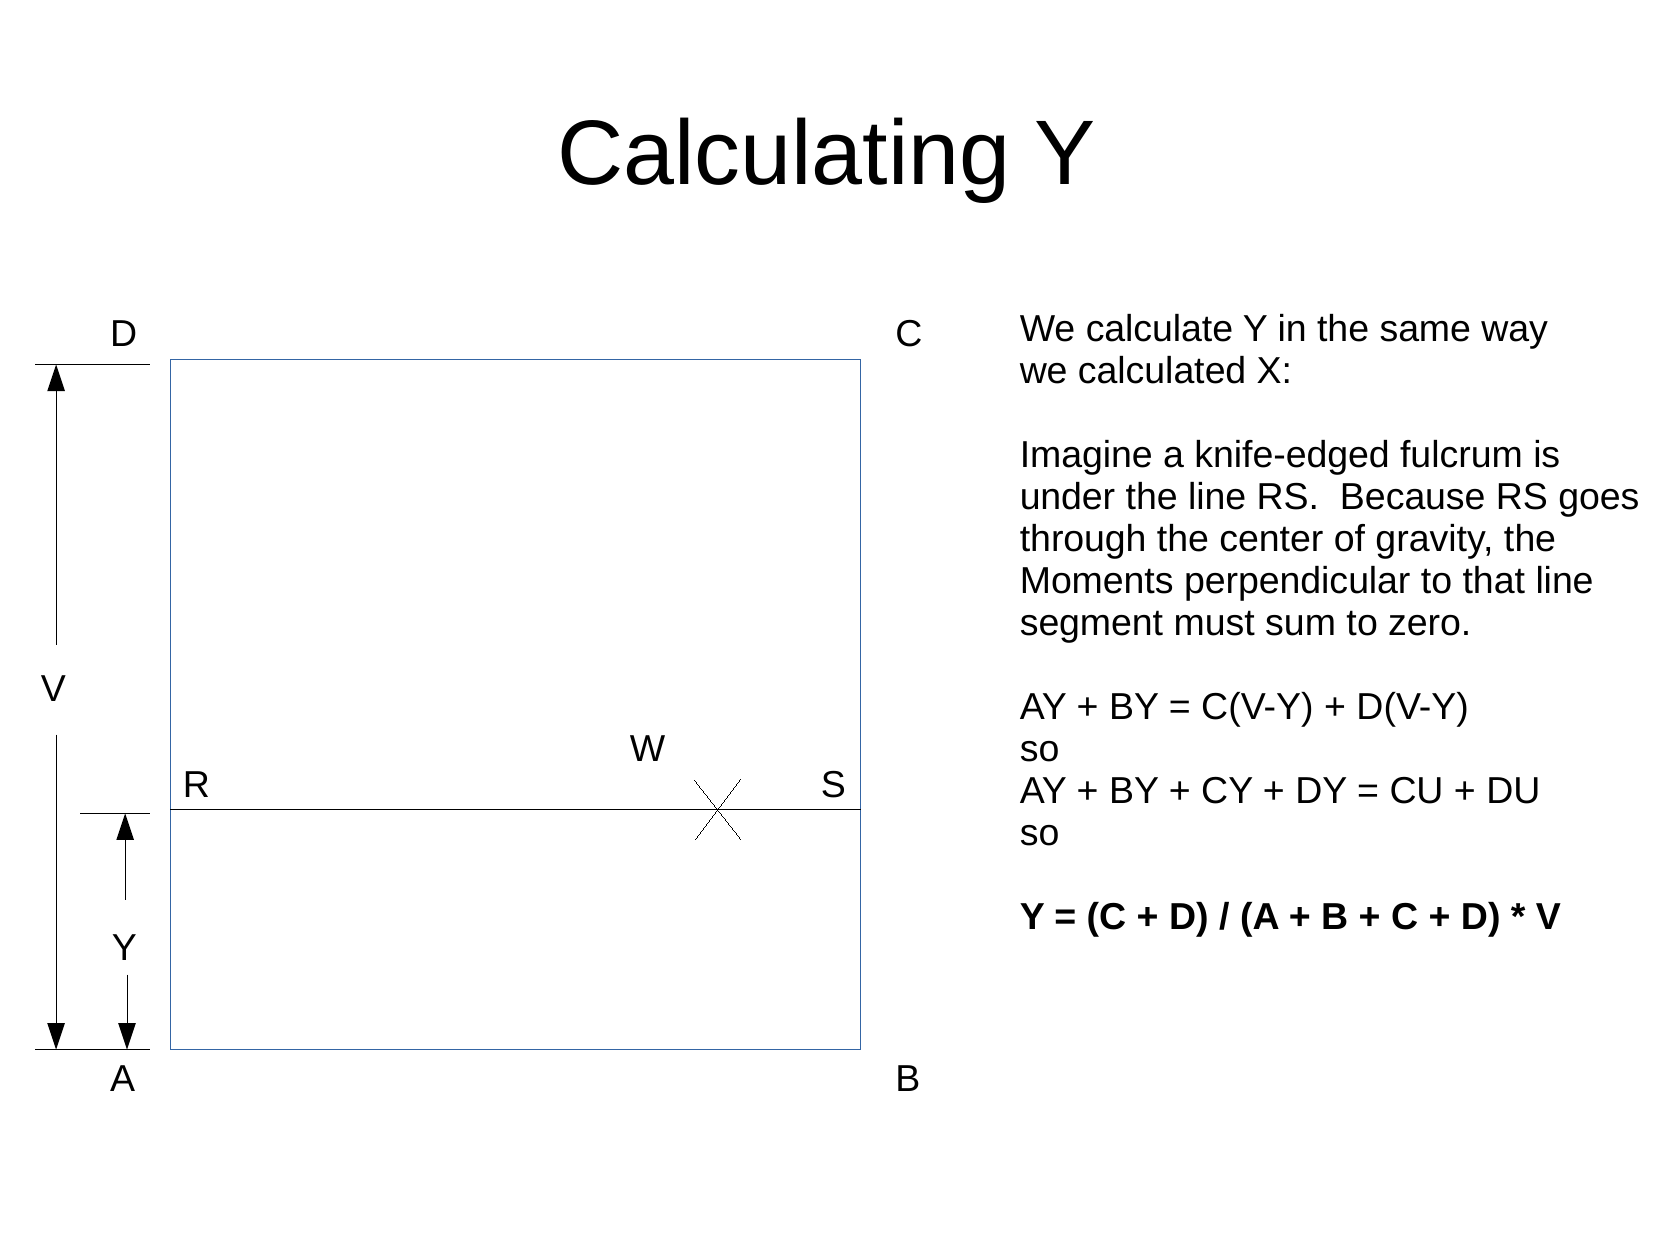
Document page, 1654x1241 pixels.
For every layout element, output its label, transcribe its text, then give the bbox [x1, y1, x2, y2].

text_box Y [97, 919, 152, 977]
text_box B [880, 1049, 936, 1107]
text_box We calculate Y in the same way we calculated X: Imagine a knife-edged fulcrum is under the line RS. Because RS goes through the center of gravity, the Moments perpendicular to that line segment must sum to zero. AY + BY = C(V-Y) + D(V-Y) so AY + BY + CY + DY = CU + DU so Y = (C + D) / (A + B + C + D) * V [1005, 300, 1654, 1171]
title Calculating Y [82, 49, 1571, 257]
text_box V [26, 659, 81, 717]
text_box A [95, 1050, 150, 1107]
text_box R [168, 756, 225, 814]
text_box D [95, 305, 152, 363]
text_box S [805, 756, 861, 814]
text_box W [615, 720, 681, 777]
text_box C [880, 305, 938, 363]
